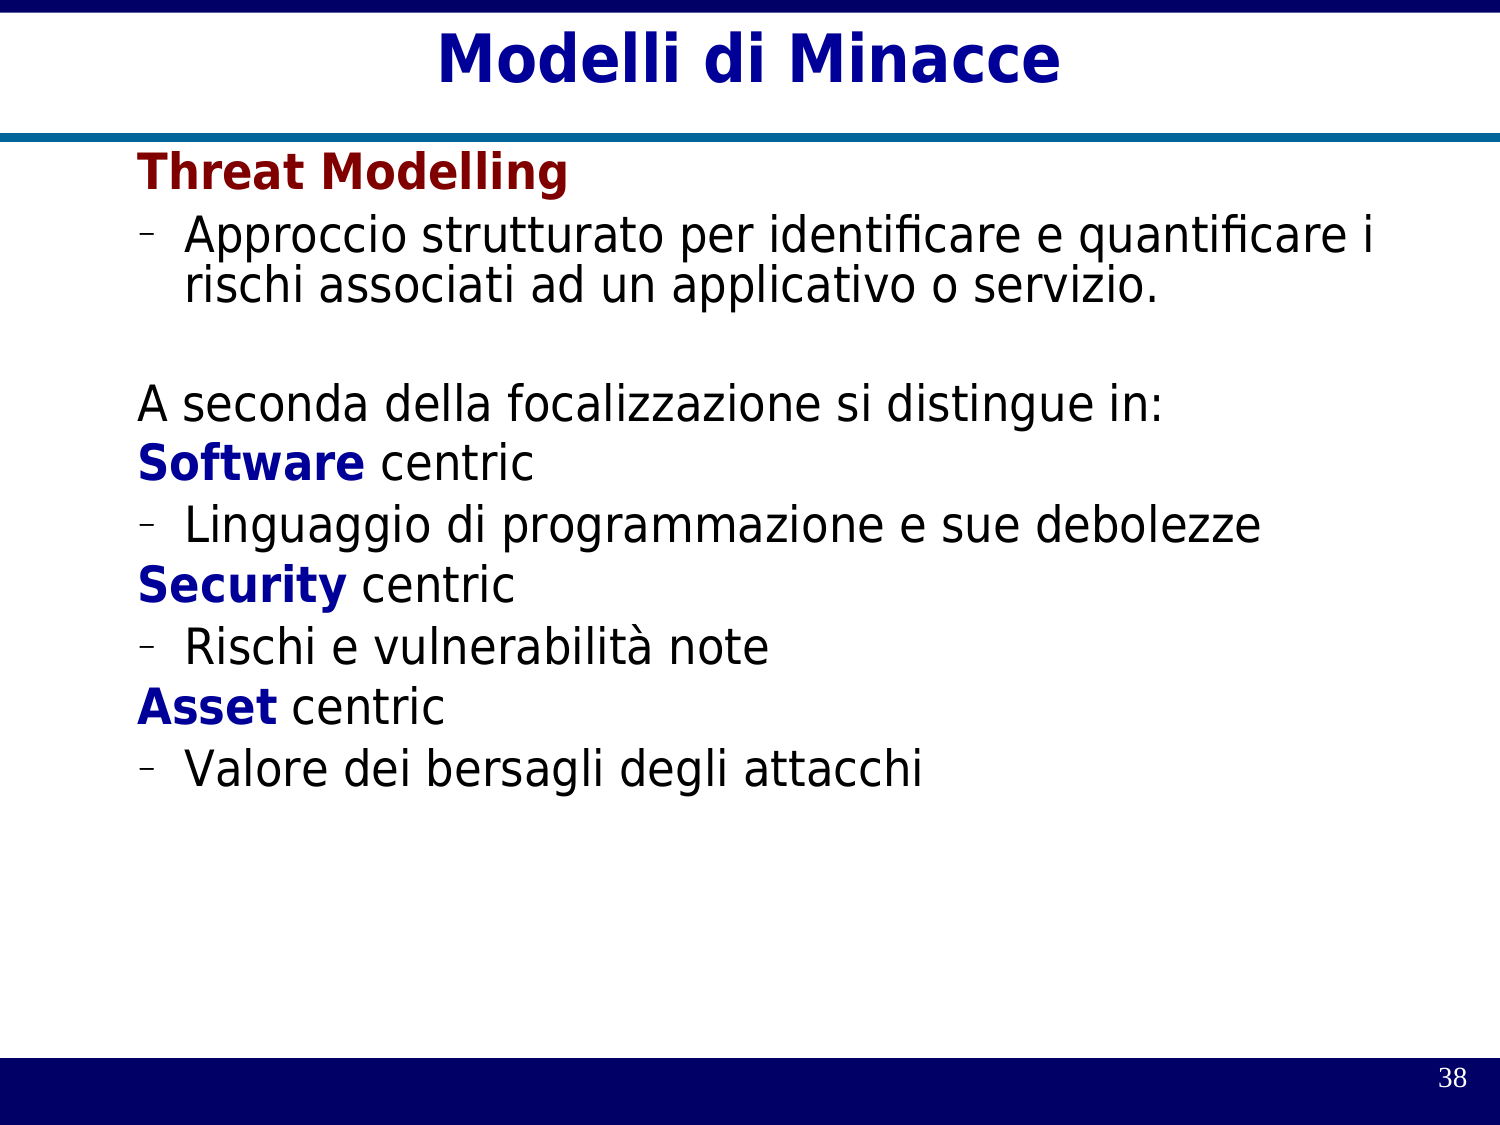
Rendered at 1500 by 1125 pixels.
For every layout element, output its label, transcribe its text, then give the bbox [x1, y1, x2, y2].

list Threat Modelling Approccio strutturato per identificare e quantificare i rischi associati ad un applicativo o servizio. A seconda della focalizzazione si distingue in: Software centric Linguaggio di programmazione e sue debolezze Security centric Rischi e vulnerabilità note Asset centric Valore dei bersagli degli attacchi [62, 149, 1438, 807]
title Modelli di Minacce [62, 0, 1438, 126]
